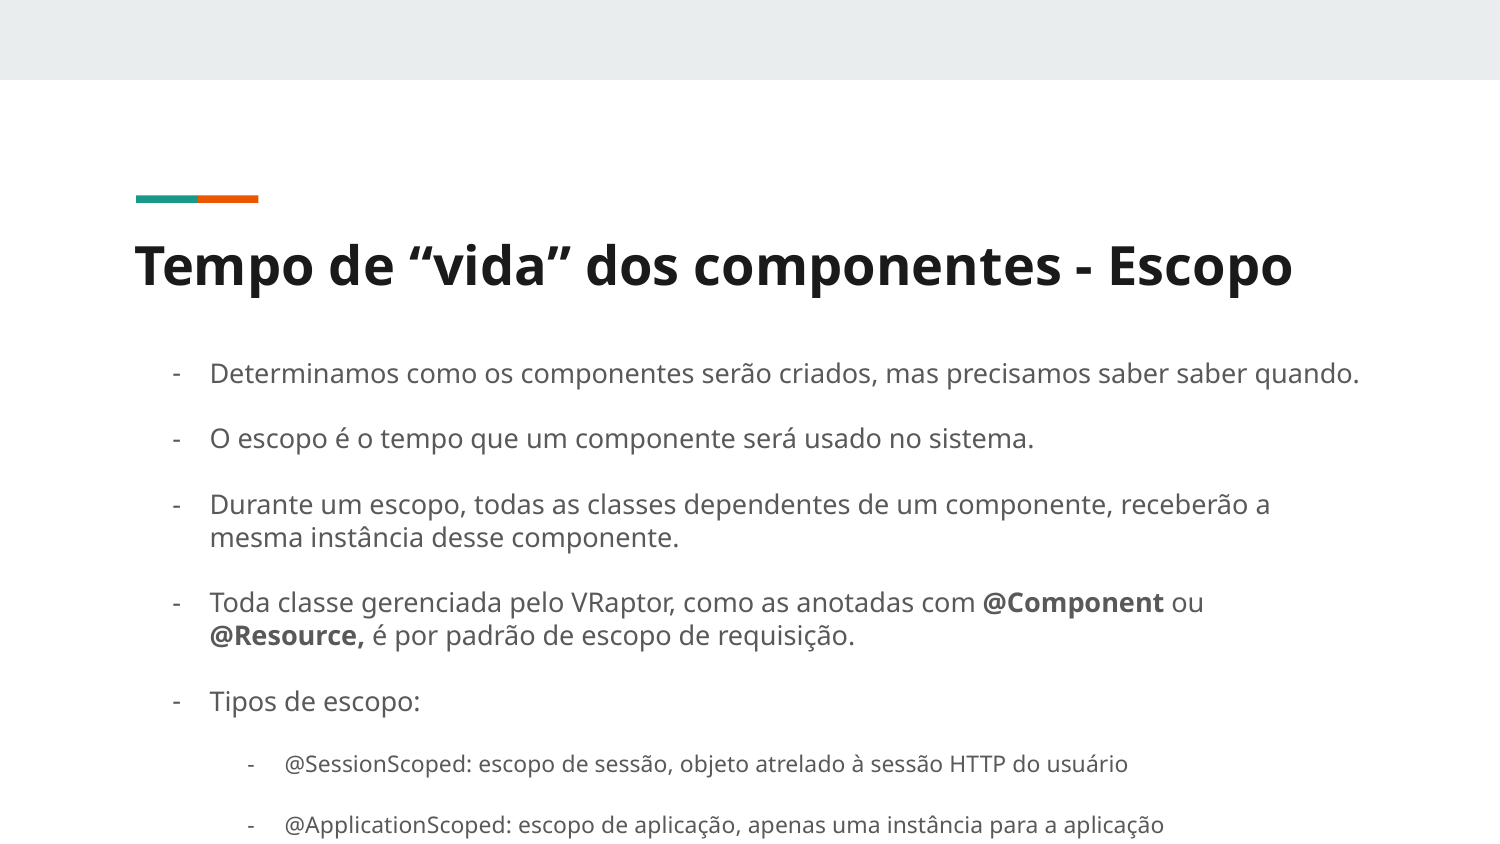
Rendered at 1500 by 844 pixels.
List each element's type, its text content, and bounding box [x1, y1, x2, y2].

list Determinamos como os componentes serão criados, mas precisamos saber saber quando. O escopo é o tempo que um componente será usado no sistema. Durante um escopo, todas as classes dependentes de um componente, receberão a mesma instância desse componente. Toda classe gerenciada pelo VRaptor, como as anotadas com @Component ou @Resource, é por padrão de escopo de requisição. Tipos de escopo: @SessionScoped: escopo de sessão, objeto atrelado à sessão HTTP do usuário @ApplicationScoped: escopo de aplicação, apenas uma instância para a aplicação @PrototypeScoped: escopo de protótipo, uma instância diferente para cada dependência @RequestScoped: escopo de requisição, cada request terá uma instância diferente Obs.: Um componente não pode ser dependência de um outro de escopo maior. Um método anotado como @PreDestroy será executado antes do objeto ser destruído. [119, 341, 1381, 712]
title Tempo de “vida” dos componentes - Escopo [119, 216, 1381, 305]
